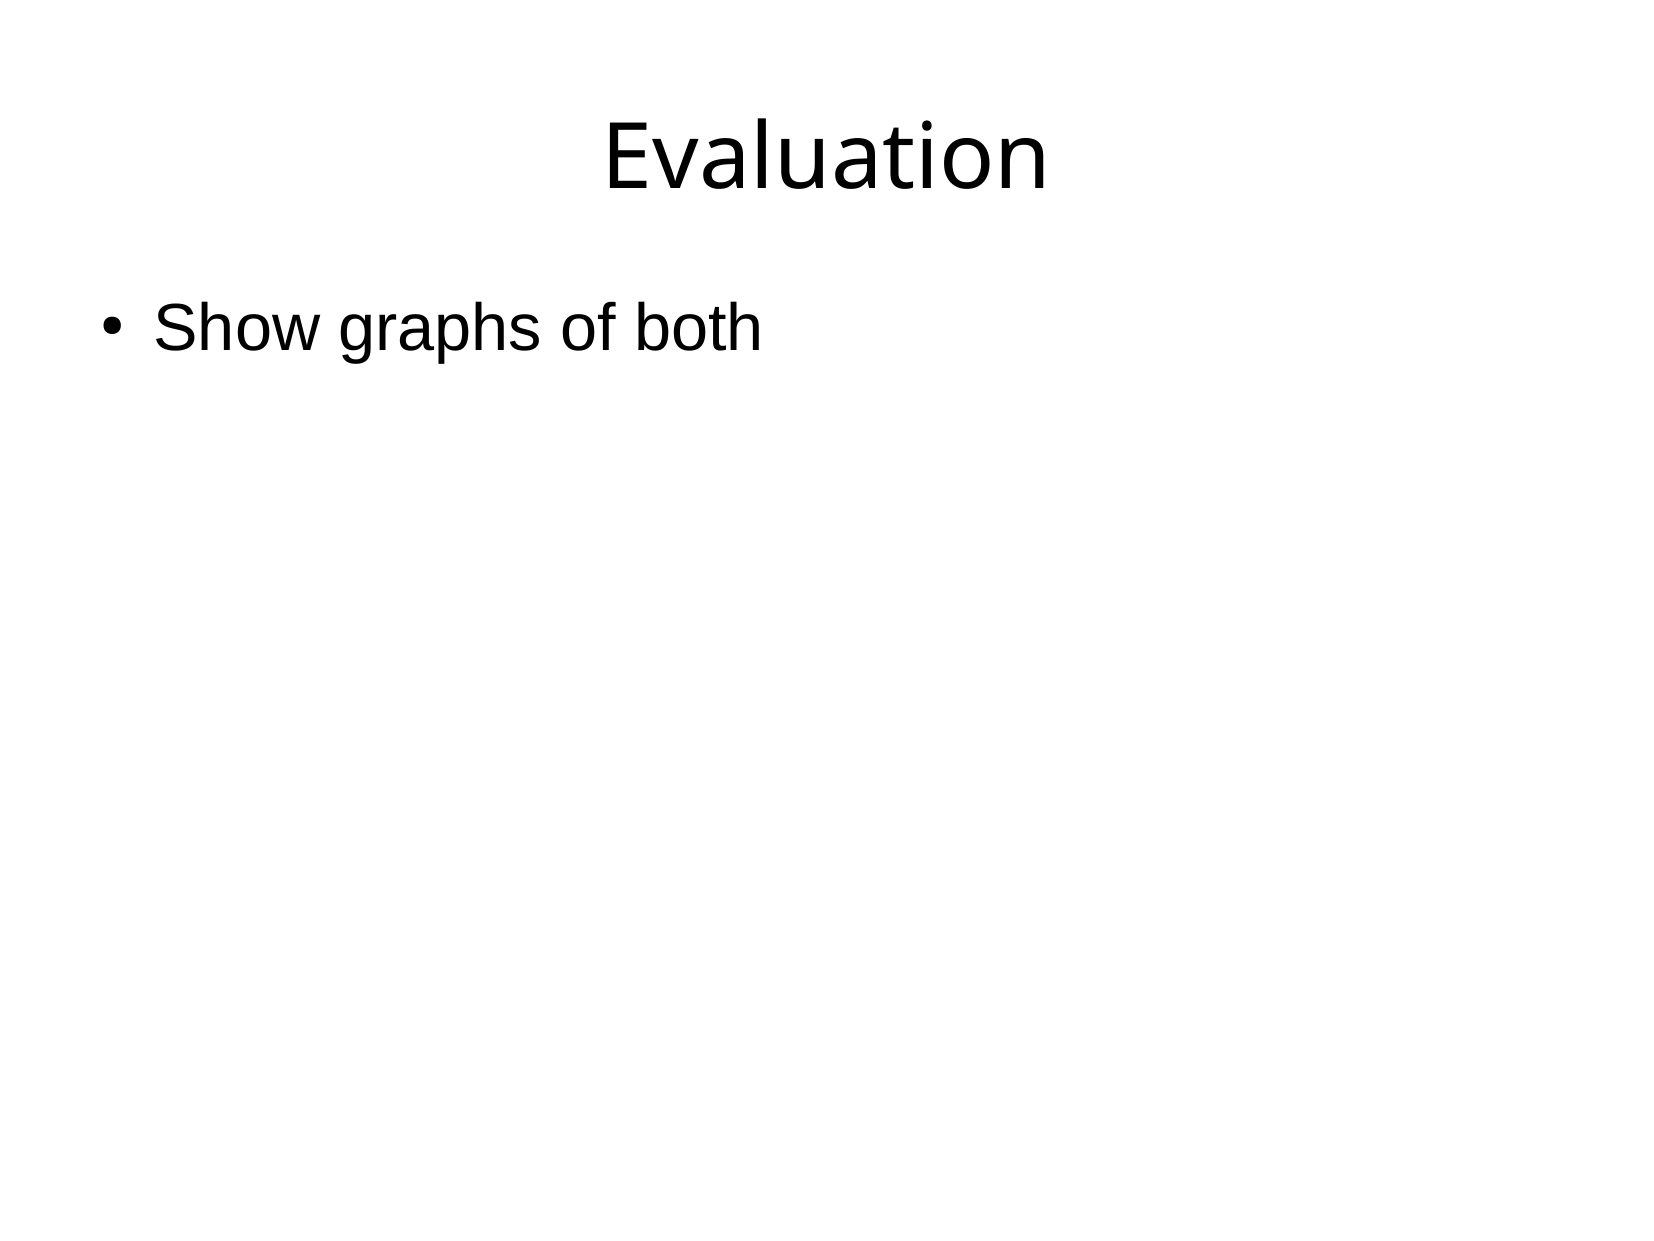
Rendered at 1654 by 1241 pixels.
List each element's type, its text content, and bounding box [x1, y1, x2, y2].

list Show graphs of both [82, 290, 1538, 1010]
title Evaluation [82, 49, 1571, 257]
